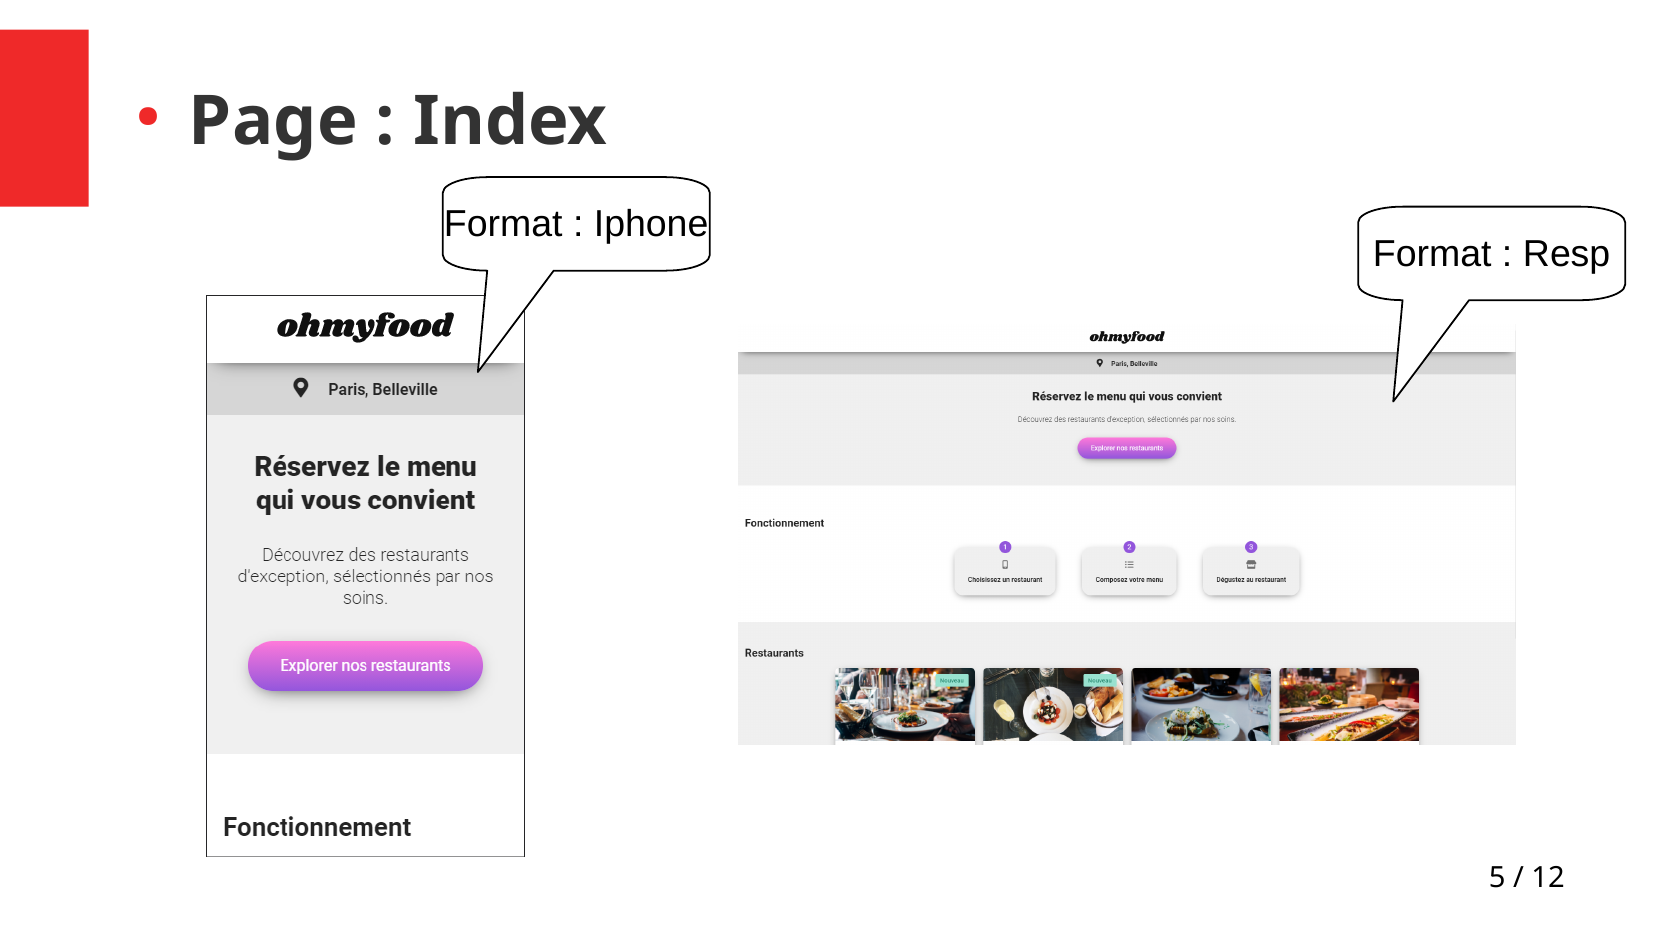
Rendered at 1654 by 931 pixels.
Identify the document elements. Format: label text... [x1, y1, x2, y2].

picture [738, 324, 1516, 745]
picture [206, 295, 525, 857]
text_box Format : Iphone [442, 177, 710, 372]
title Page : Index [118, 29, 1595, 207]
text_box Format : Resp [1358, 206, 1626, 402]
